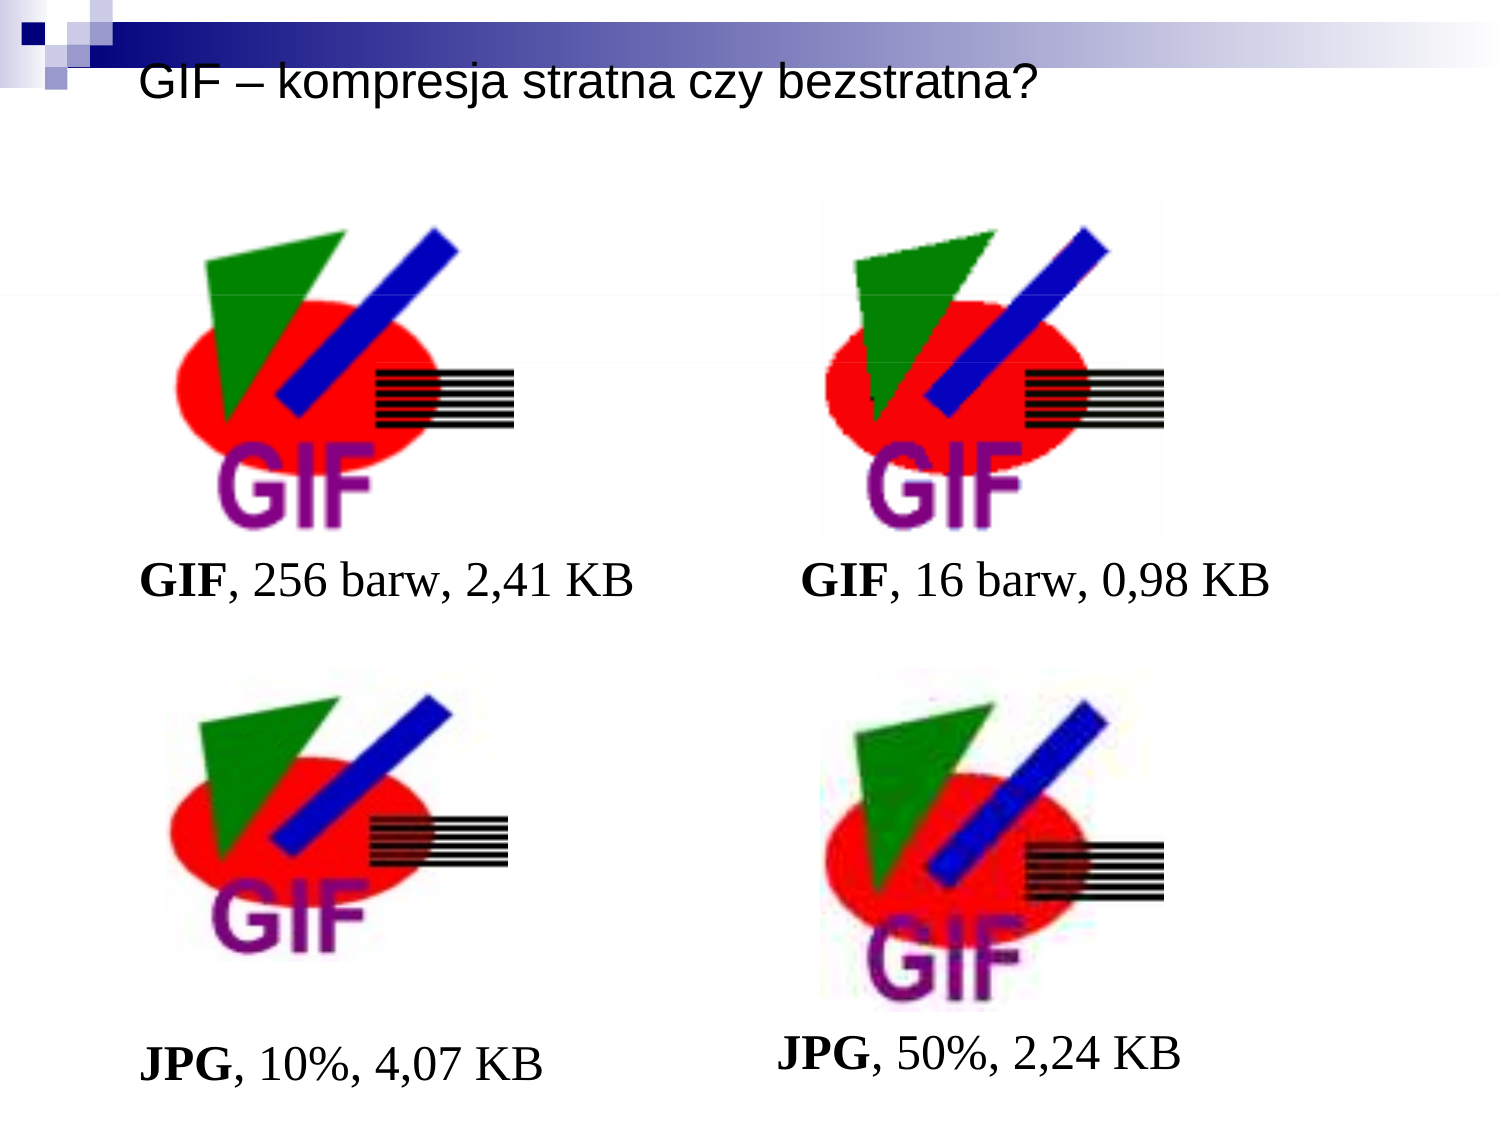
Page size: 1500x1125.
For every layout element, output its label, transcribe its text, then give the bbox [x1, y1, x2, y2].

picture [820, 296, 1164, 538]
picture [171, 196, 514, 294]
title GIF – kompresja stratna czy bezstratna? [123, 31, 1399, 126]
text_box GIF, 16 barw, 0,98 KB [785, 538, 1299, 615]
picture [820, 668, 1164, 1011]
picture [171, 296, 514, 538]
text_box JPG, 10%, 4,07 KB [123, 1023, 560, 1125]
picture [165, 667, 508, 962]
picture [820, 196, 1164, 294]
text_box GIF, 256 barw, 2,41 KB [123, 538, 662, 615]
text_box JPG, 50%, 2,24 KB [761, 1011, 1210, 1087]
